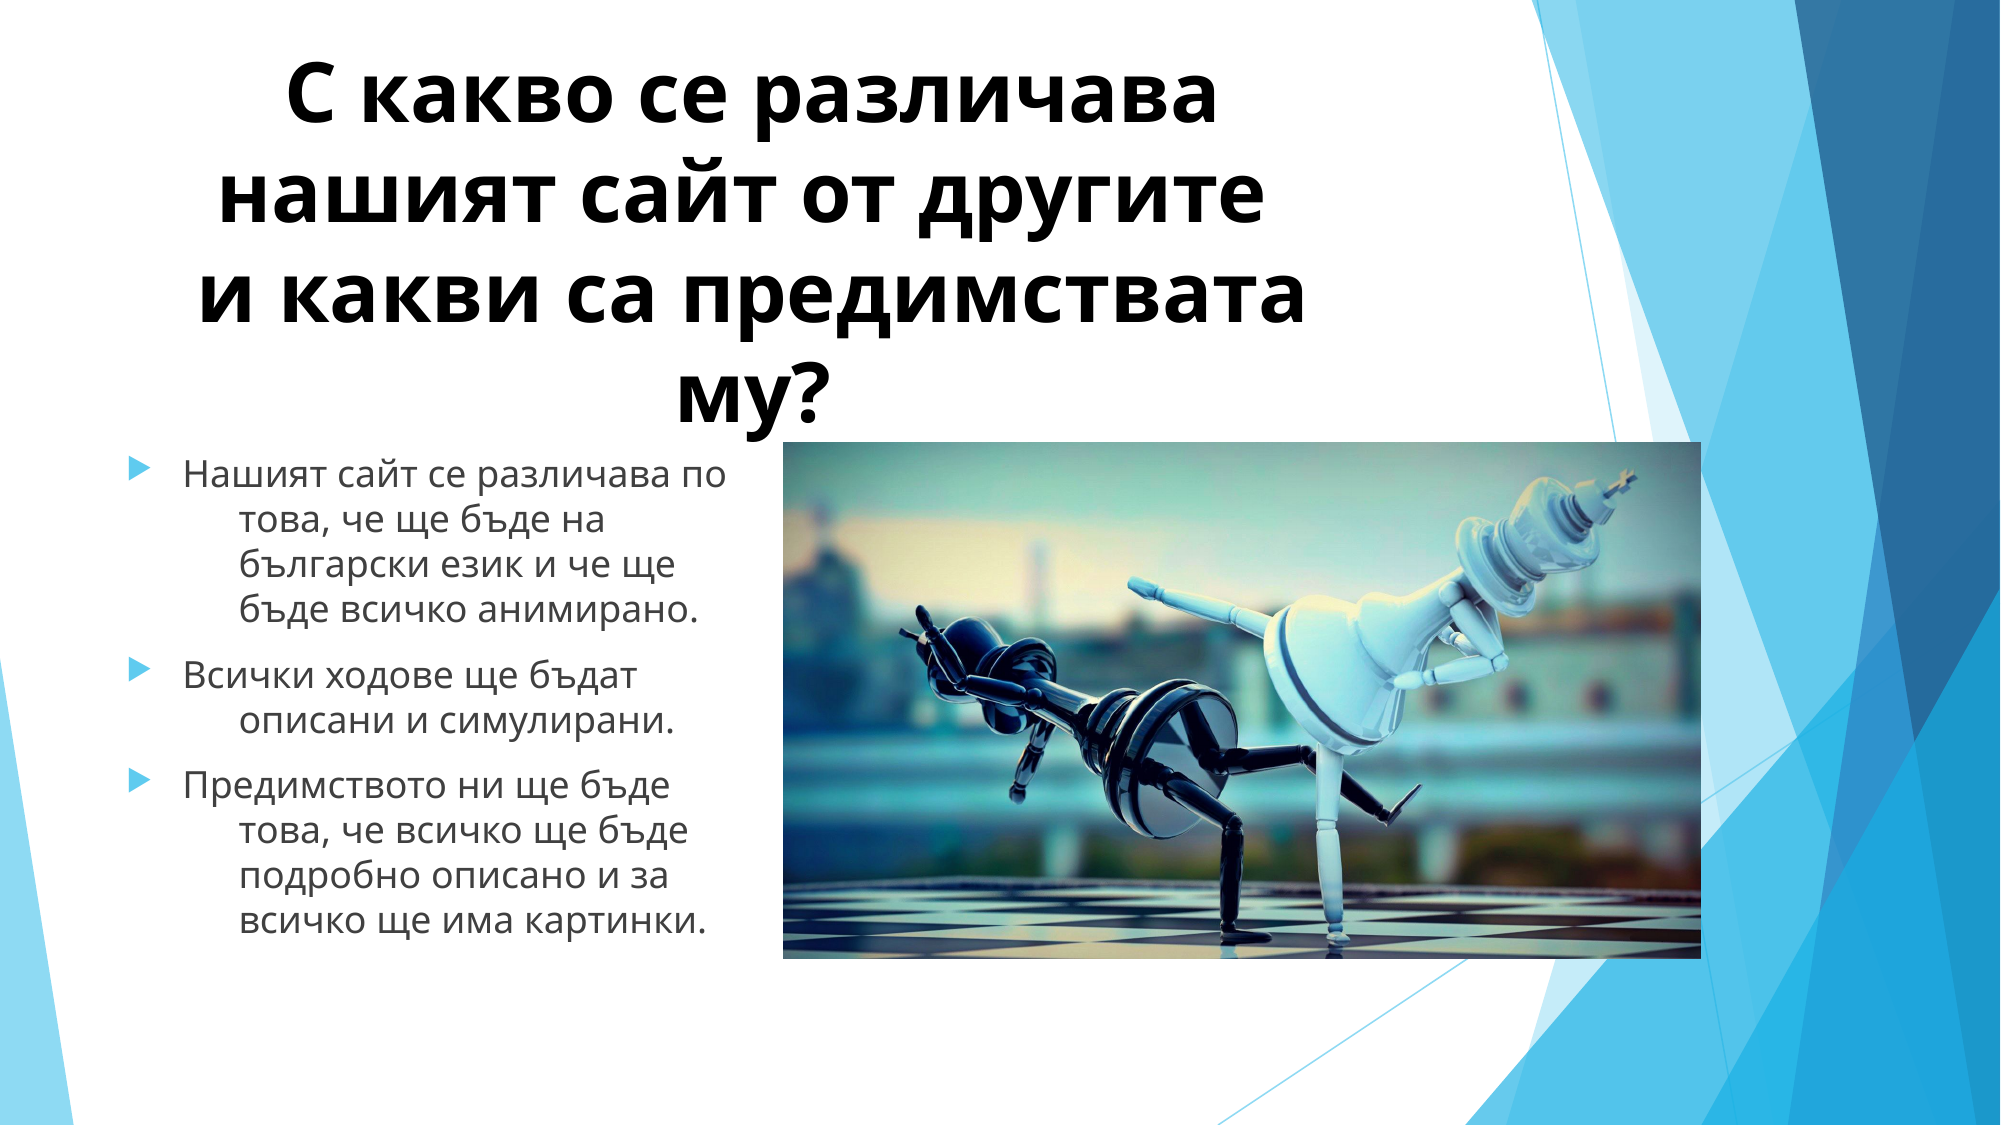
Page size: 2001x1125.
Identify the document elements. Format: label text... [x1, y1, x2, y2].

list Нашият сайт се различава по това, че ще бъде на български език и че ще бъде всичко анимирано. Всички ходове ще бъдат описани и симулирани. Предимството ни ще бъде това, че всичко ще бъде подробно описано и за всичко ще има картинки. [111, 447, 784, 1104]
picture [783, 442, 1701, 959]
text_box С какво се различава нашият сайт от другите и какви са предимствата му? [111, 32, 1395, 447]
